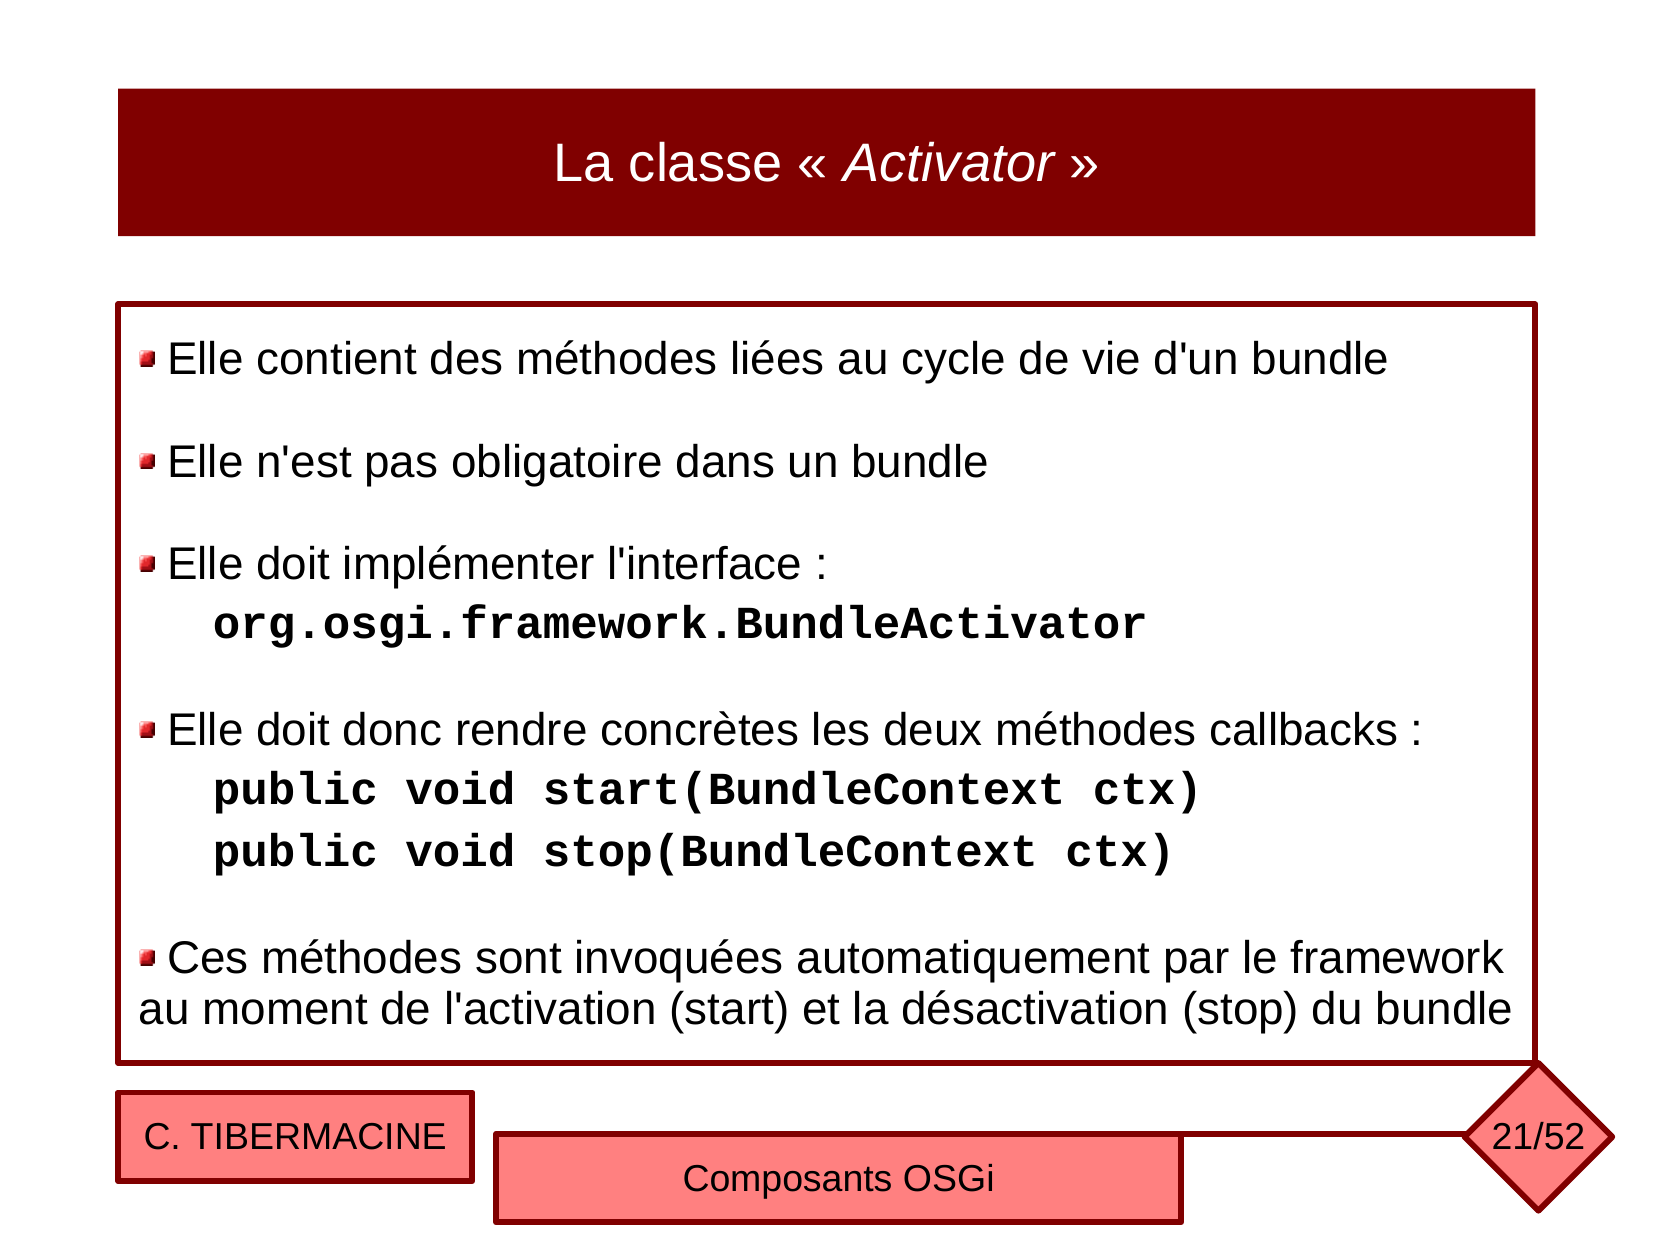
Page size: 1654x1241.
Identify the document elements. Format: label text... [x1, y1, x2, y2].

picture [139, 949, 155, 966]
text_box C. TIBERMACINE [118, 1092, 473, 1182]
text_box [1601, 1125, 1613, 1149]
text_box Composants OSGi [496, 1133, 1182, 1223]
text_box [1494, 1062, 1583, 1107]
text_box Elle contient des méthodes liées au cycle de vie d'un bundle Elle n'est pas obligatoire dans un bundle Elle doit implémenter l'interface : org.osgi.framework.BundleActivator Elle doit donc rendre concrètes les deux méthodes callbacks : public void start(BundleContext ctx) public void stop(BundleContext ctx) Ces méthodes sont invoquées automatiquement par le framework au moment de l'activation (start) et la désactivation (stop) du bundle [118, 304, 1536, 1063]
picture [139, 555, 155, 572]
text_box <numéro>/52 [1476, 1107, 1601, 1207]
text_box La classe « Activator » [118, 88, 1536, 237]
text_box [1464, 1125, 1476, 1149]
picture [139, 721, 155, 738]
picture [139, 350, 155, 367]
picture [139, 453, 155, 469]
